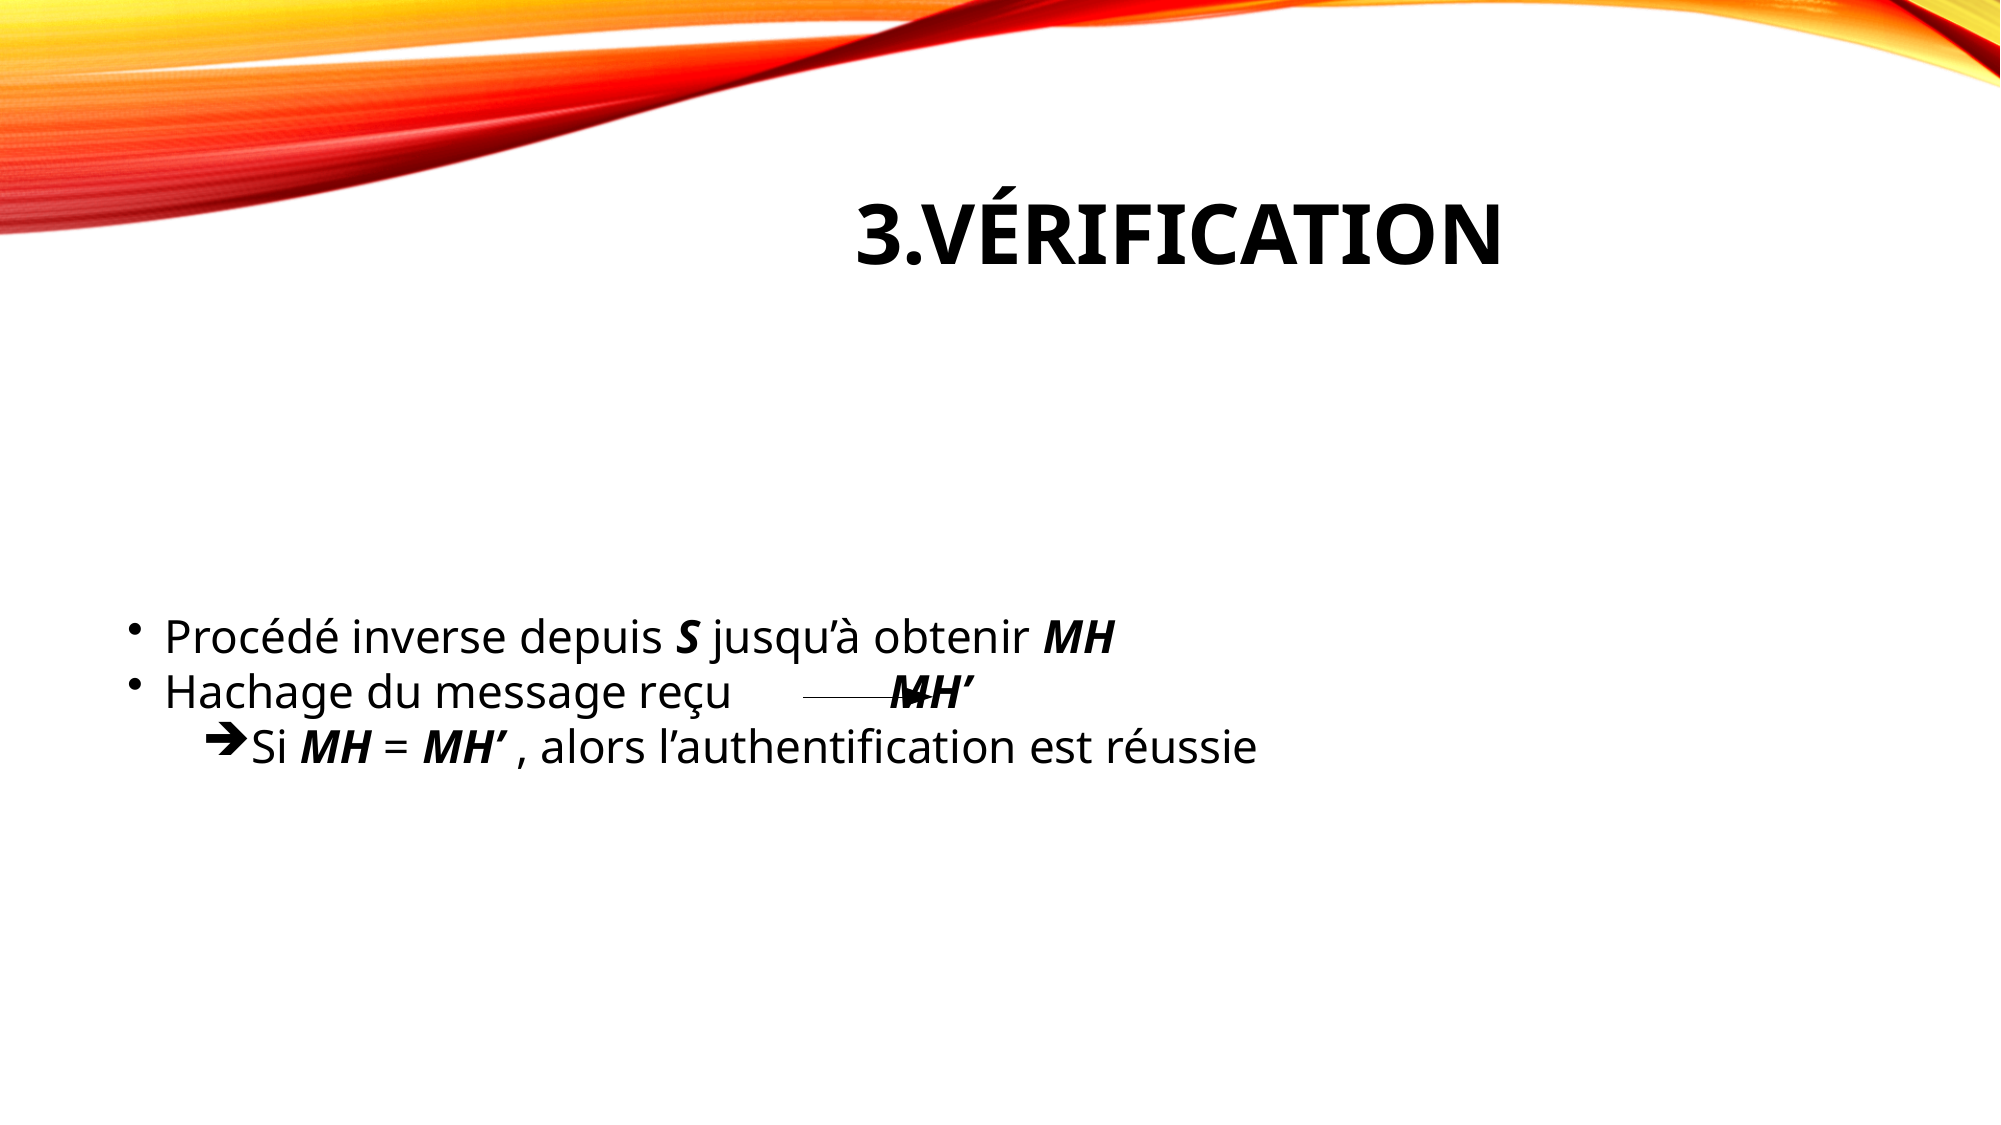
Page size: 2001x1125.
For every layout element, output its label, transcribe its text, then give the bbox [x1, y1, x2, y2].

picture [0, 0, 2000, 237]
text_box Procédé inverse depuis S jusqu’à obtenir MH Hachage du message reçu MH’ Si MH = MH’ , alors l’authentification est réussie [112, 360, 1888, 1021]
text_box 3.vérification [474, 125, 1888, 338]
